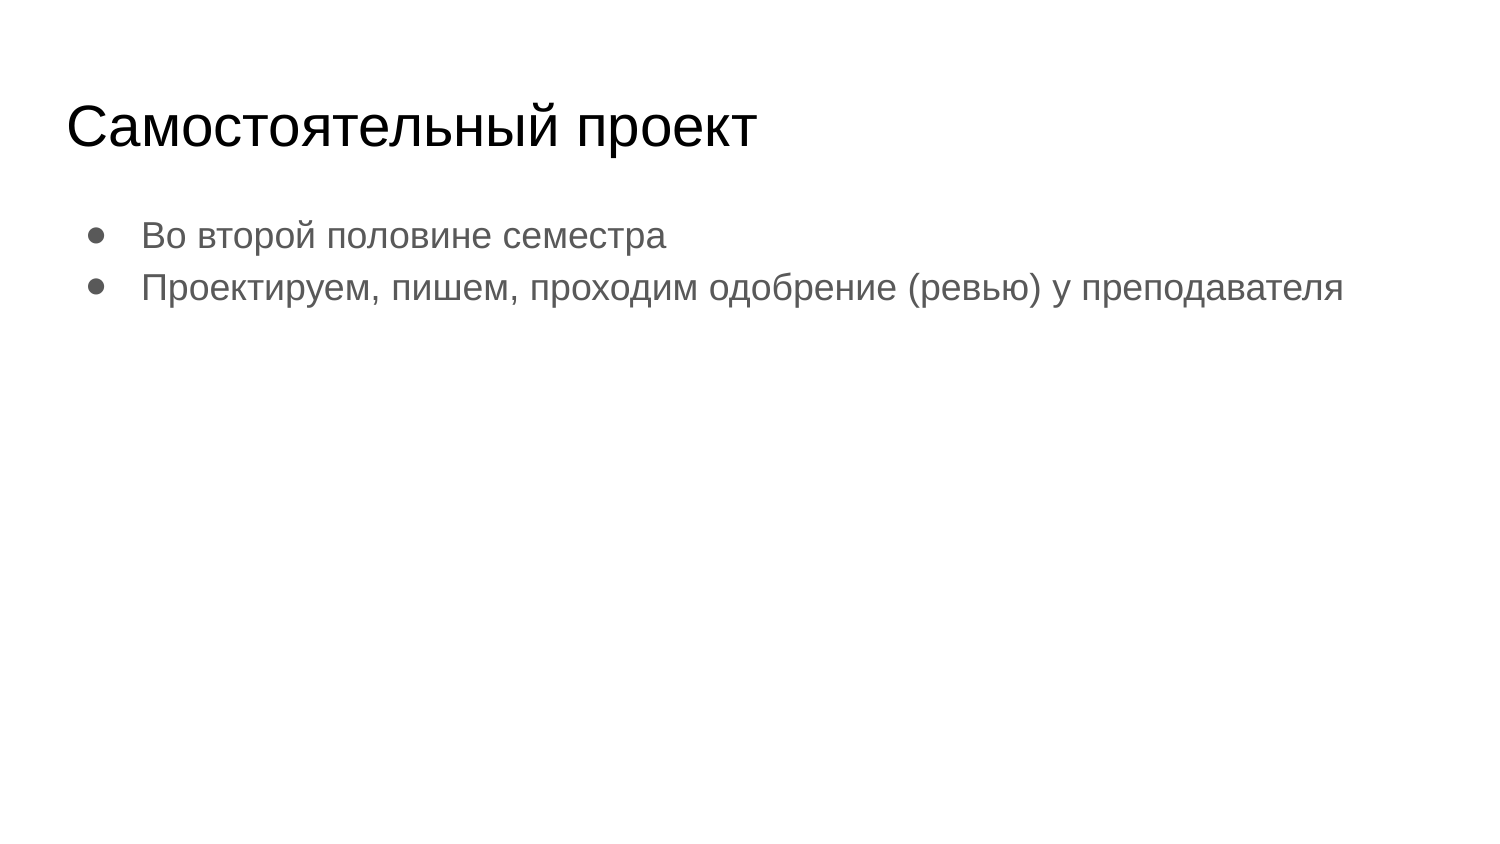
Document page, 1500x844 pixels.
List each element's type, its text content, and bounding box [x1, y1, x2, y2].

list Во второй половине семестра Проектируем, пишем, проходим одобрение (ревью) у преподавателя [51, 189, 1449, 750]
title Самостоятельный проект [51, 72, 1449, 167]
